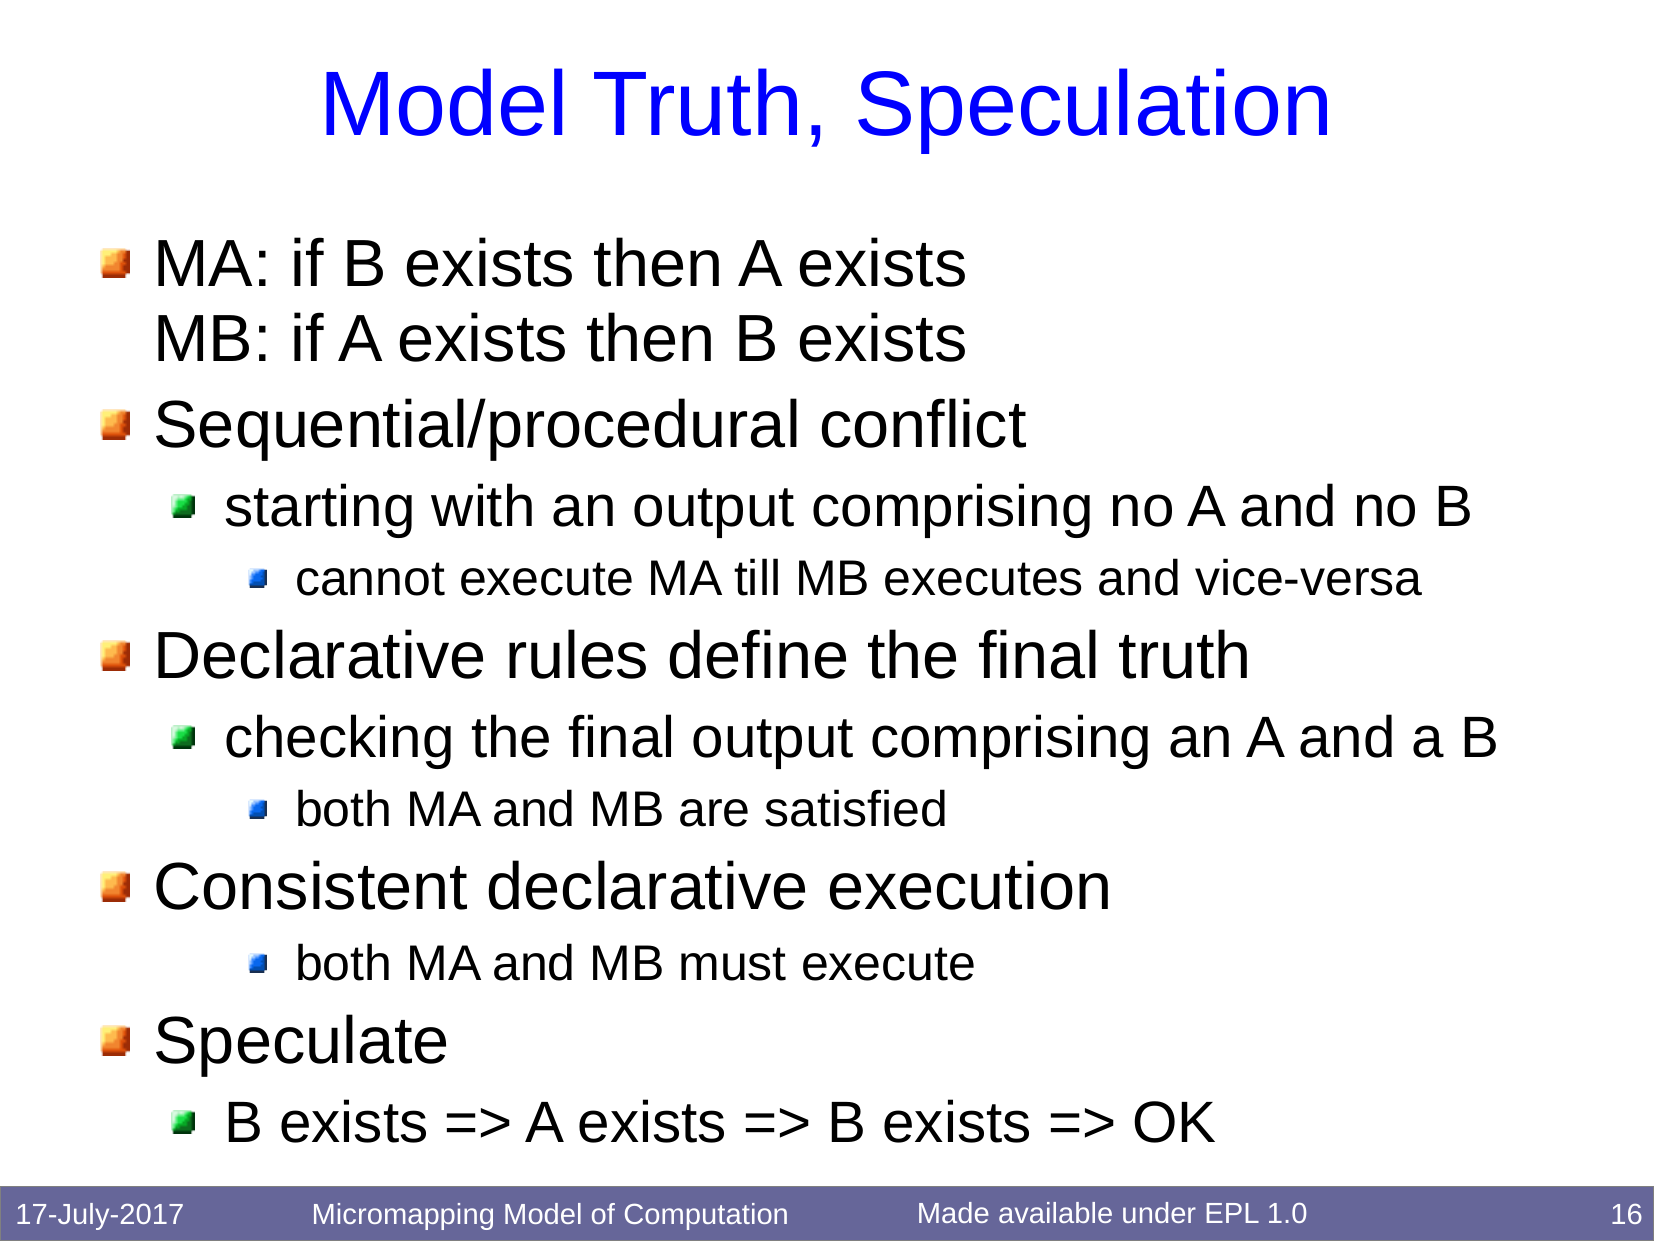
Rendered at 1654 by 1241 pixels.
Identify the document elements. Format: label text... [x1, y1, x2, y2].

list MA: if B exists then A exists MB: if A exists then B exists Sequential/procedural conflict starting with an output comprising no A and no B cannot execute MA till MB executes and vice-versa Declarative rules define the final truth checking the final output comprising an A and a B both MA and MB are satisfied Consistent declarative execution both MA and MB must execute Speculate B exists => A exists => B exists => OK [82, 225, 1571, 1155]
title Model Truth, Speculation [82, 0, 1571, 208]
